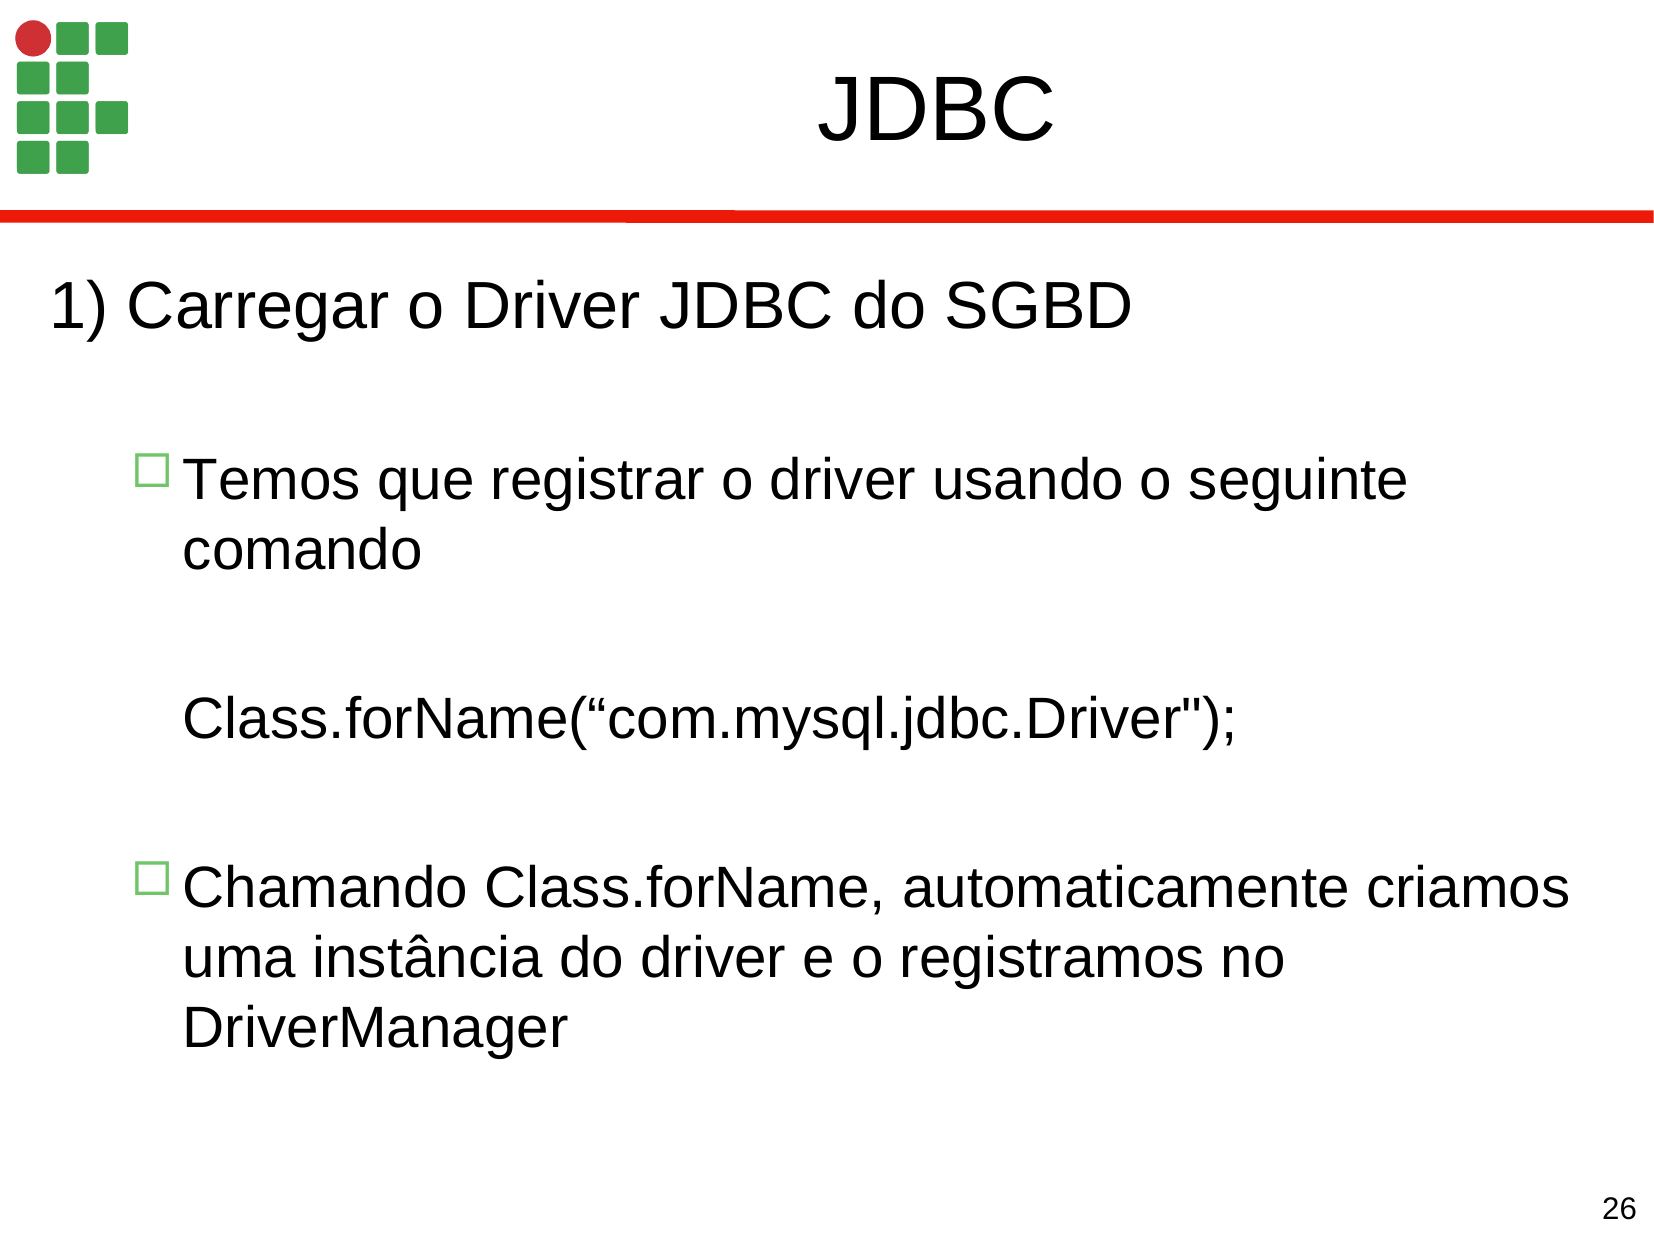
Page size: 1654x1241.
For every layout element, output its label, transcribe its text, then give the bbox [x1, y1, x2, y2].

picture [14, 16, 130, 178]
text_box 1) Carregar o Driver JDBC do SGBD Temos que registrar o driver usando o seguinte comando Class.forName(“com.mysql.jdbc.Driver"); Chamando Class.forName, automaticamente criamos uma instância do driver e o registramos no DriverManager [32, 253, 1654, 1205]
text_box <number> [1185, 1179, 1654, 1220]
text_box JDBC [253, 0, 1622, 207]
